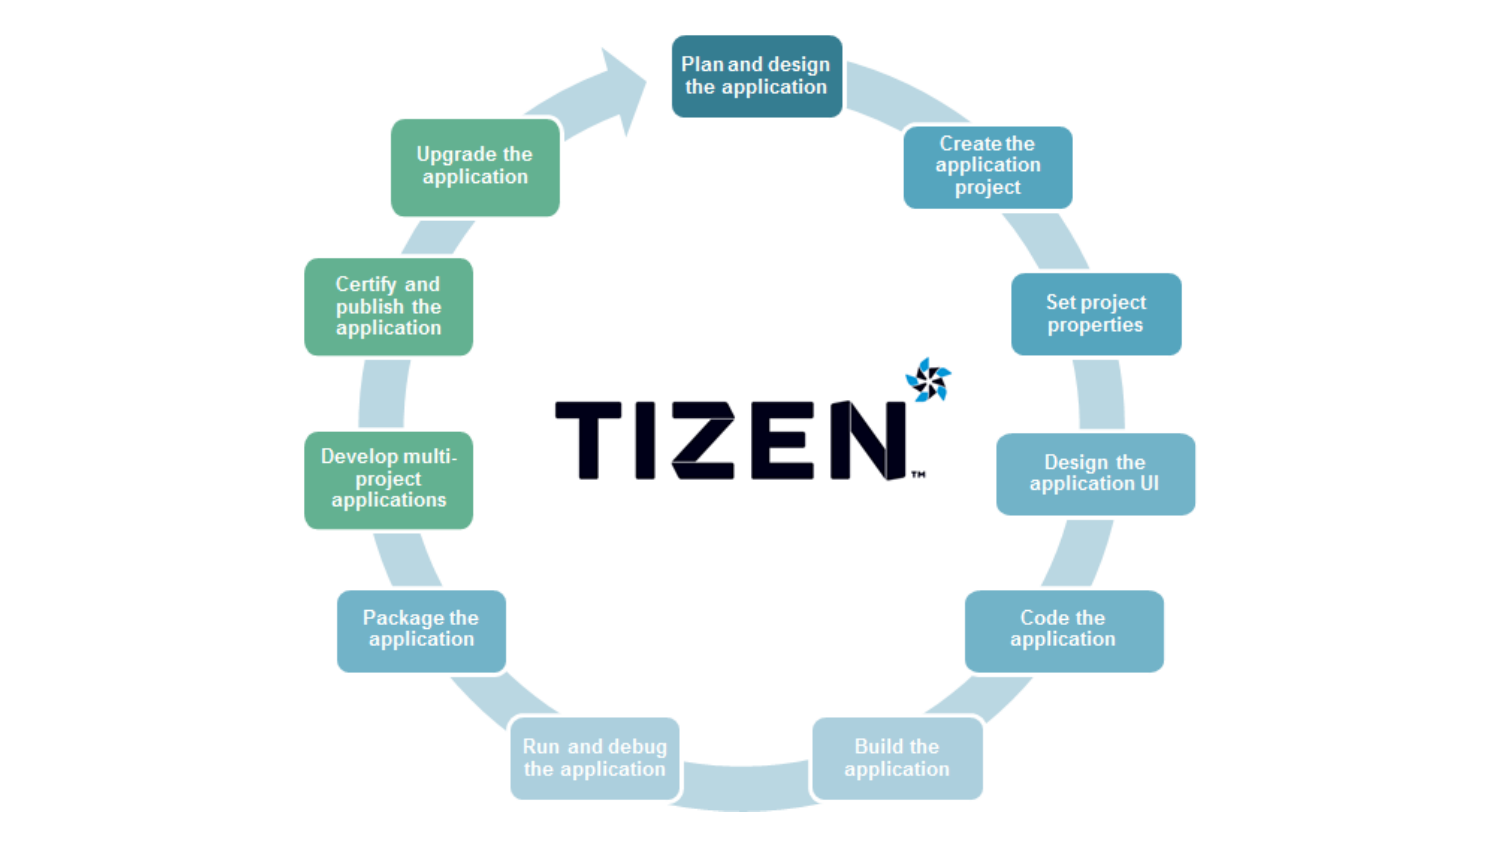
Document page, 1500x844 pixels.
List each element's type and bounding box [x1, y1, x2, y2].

picture [300, 31, 1200, 812]
